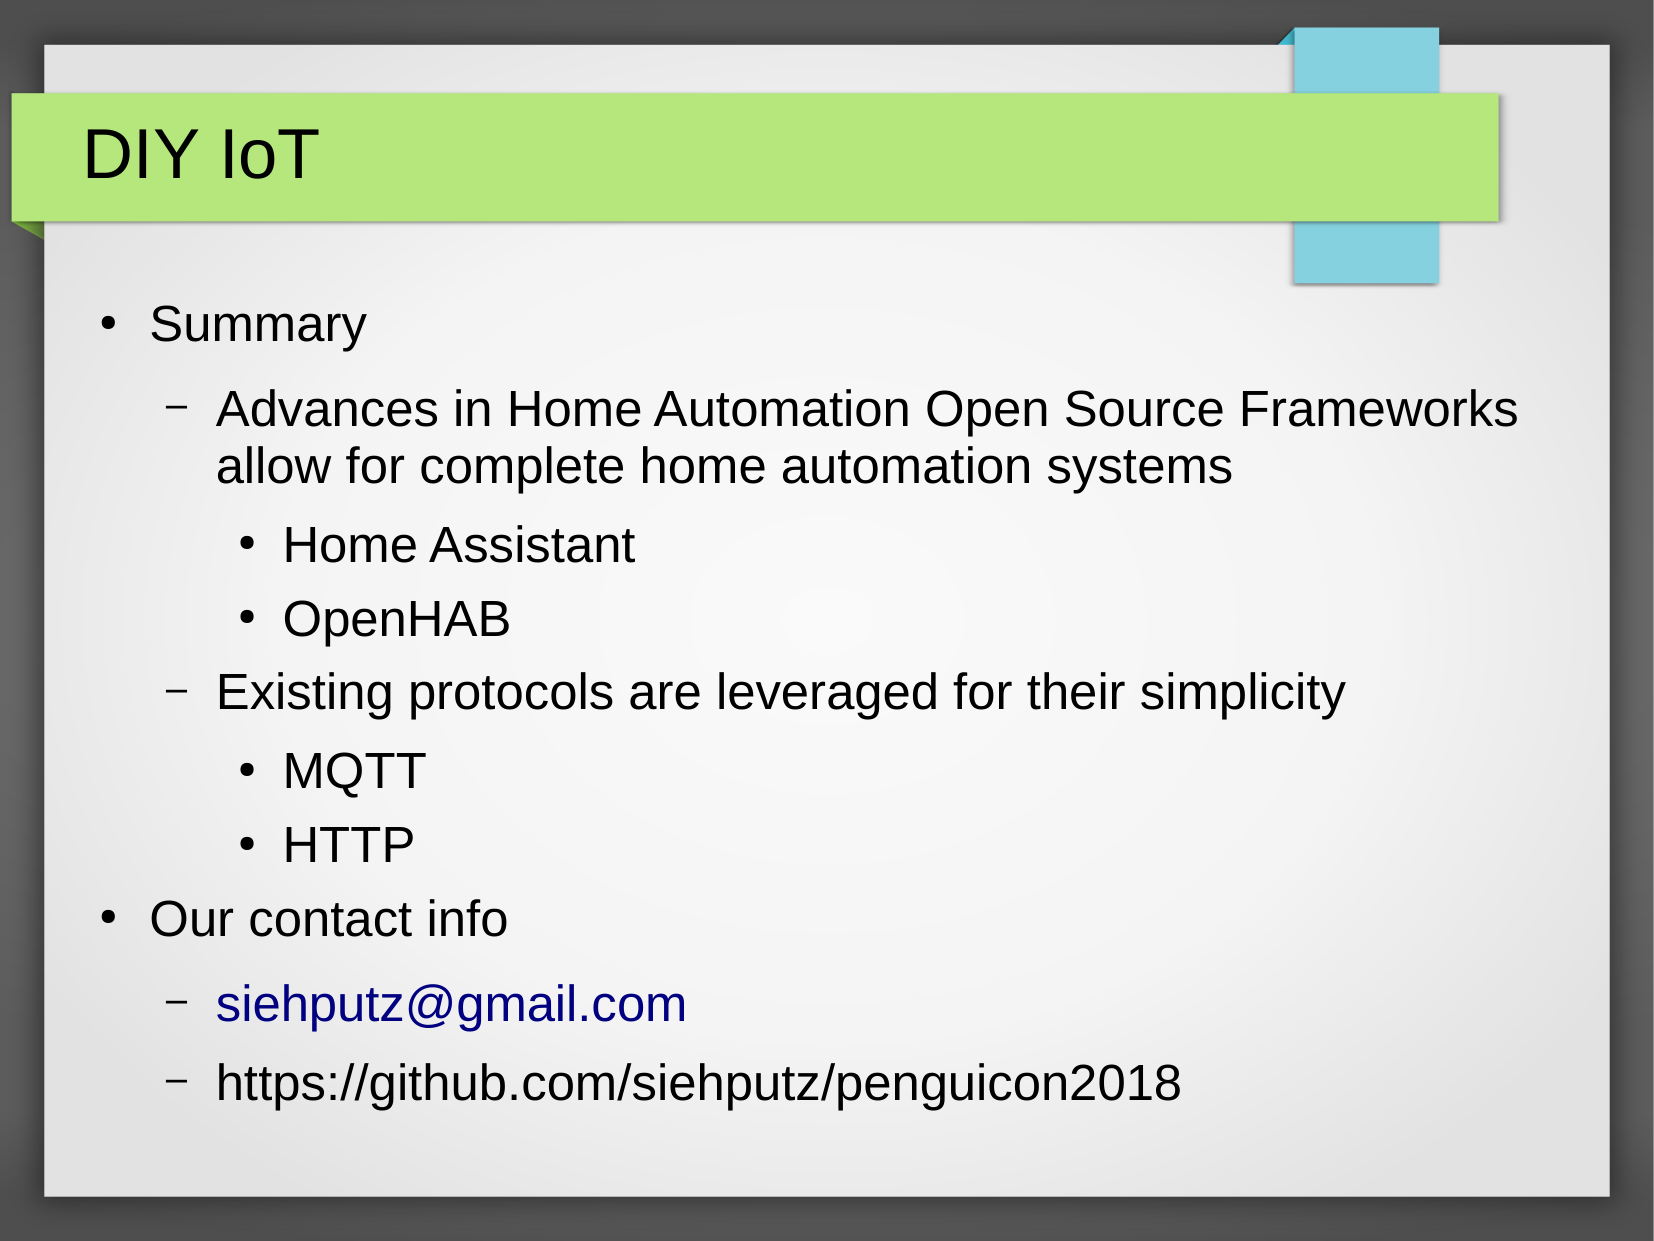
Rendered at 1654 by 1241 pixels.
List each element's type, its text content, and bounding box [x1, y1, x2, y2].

title DIY IoT [82, 94, 1264, 213]
list Summary Advances in Home Automation Open Source Frameworks allow for complete home automation systems Home Assistant OpenHAB Existing protocols are leveraged for their simplicity MQTT HTTP Our contact info siehputz@gmail.com https://github.com/siehputz/penguicon2018 [82, 295, 1571, 1126]
picture [0, 0, 1654, 1241]
